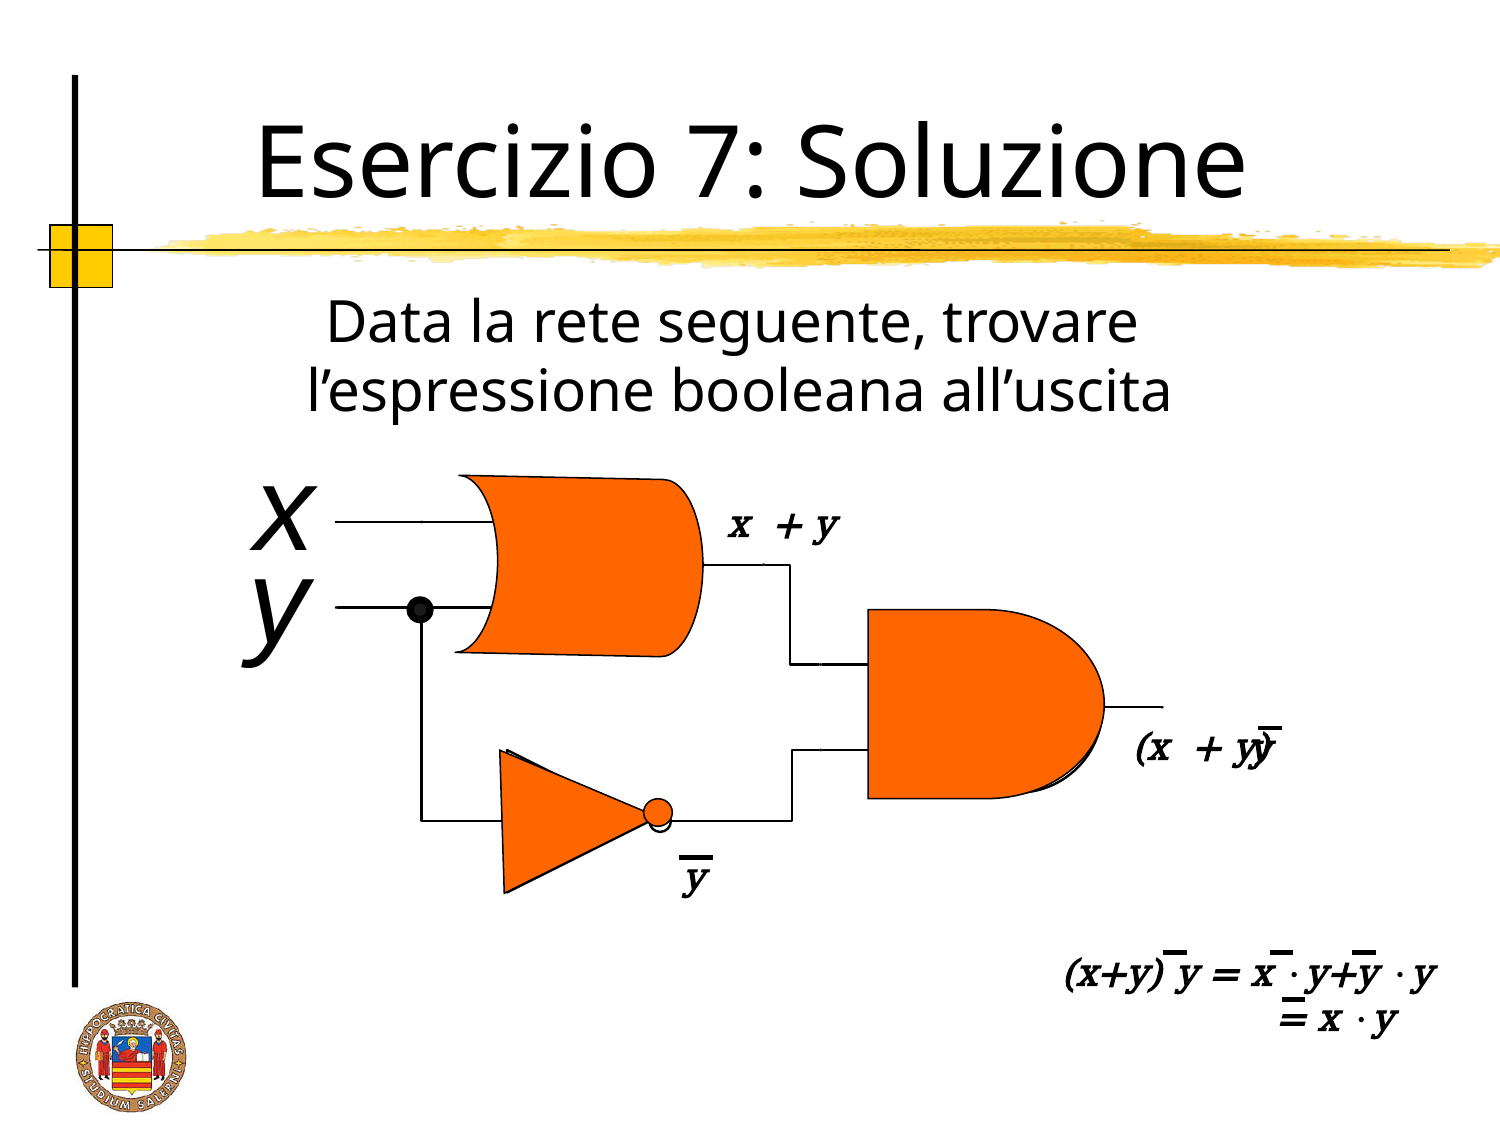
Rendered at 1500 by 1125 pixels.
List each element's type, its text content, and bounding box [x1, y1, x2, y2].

text_box y [1234, 715, 1286, 776]
chart [237, 412, 1175, 905]
text_box (x+y) y = x y+y y = x y [1045, 940, 1448, 1091]
text_box x + y [712, 502, 850, 552]
text_box [868, 609, 1105, 799]
text_box [454, 502, 703, 657]
title Esercizio 7: Soluzione [66, 37, 1438, 225]
picture [75, 999, 187, 1113]
text_box Data la rete seguente, trovare l’espressione booleana all’uscita [291, 276, 1188, 502]
text_box [499, 750, 673, 894]
text_box y [668, 844, 732, 905]
picture [150, 215, 1500, 279]
text_box (x + y) [1116, 714, 1298, 775]
